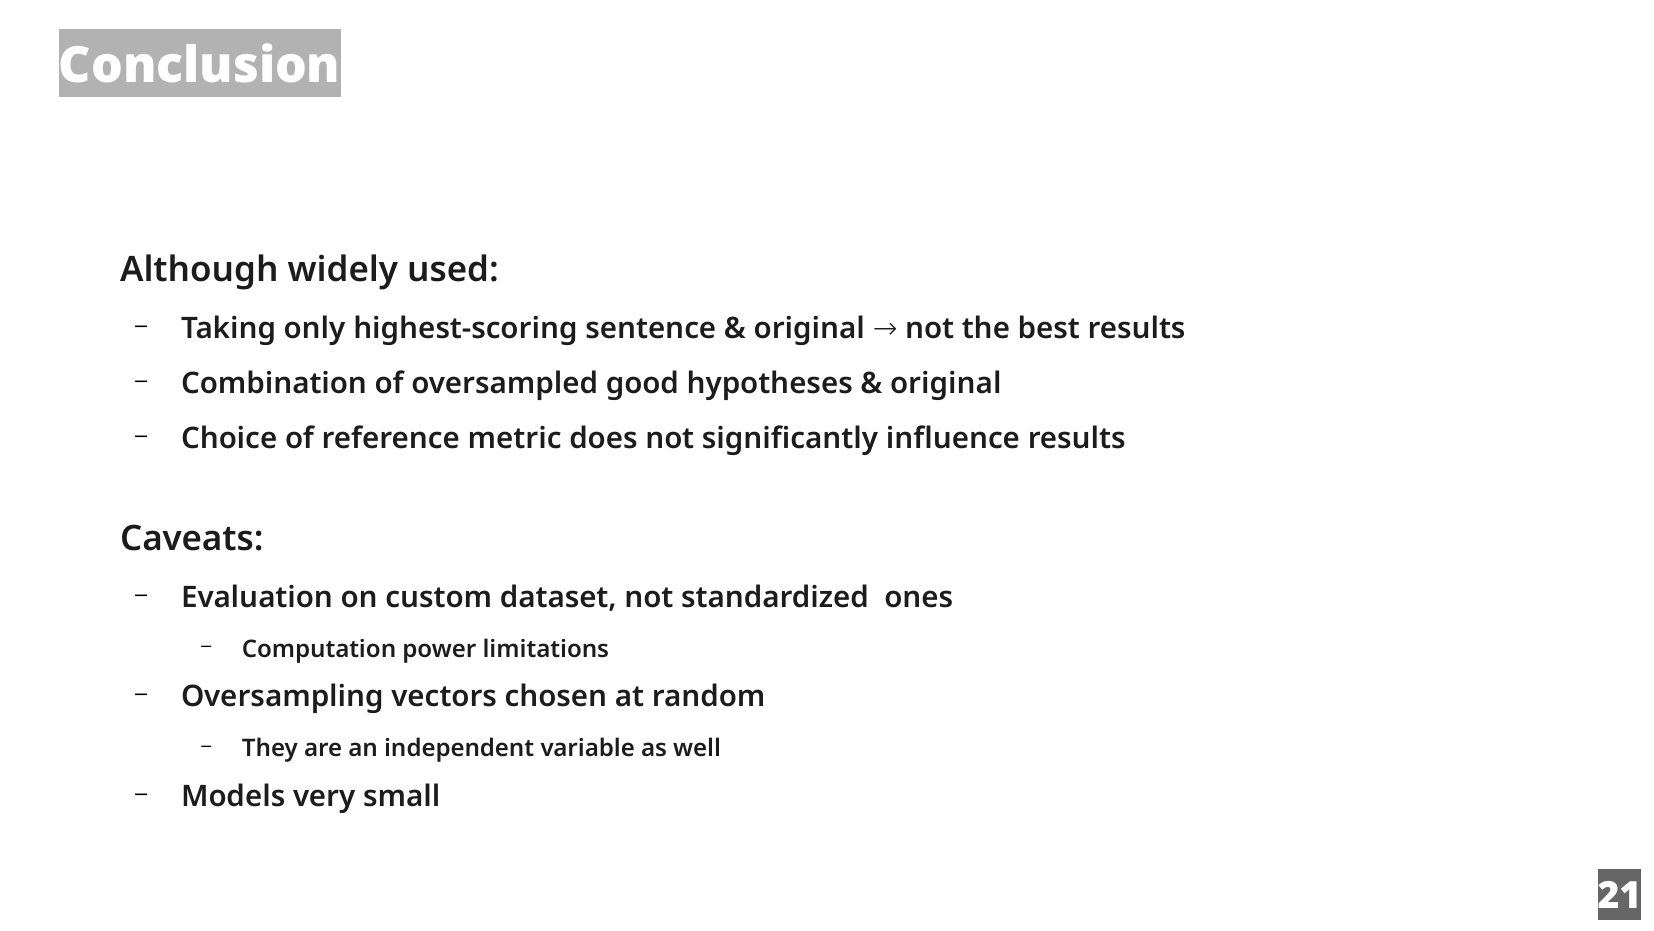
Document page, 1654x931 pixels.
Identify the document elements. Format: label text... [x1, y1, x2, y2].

title Conclusion [59, 0, 1595, 98]
list Although widely used: Taking only highest-scoring sentence & original → not the best results Combination of oversampled good hypotheses & original Choice of reference metric does not significantly influence results Caveats: Evaluation on custom dataset, not standardized ones Computation power limitations Oversampling vectors chosen at random They are an independent variable as well Models very small [59, 243, 1565, 820]
